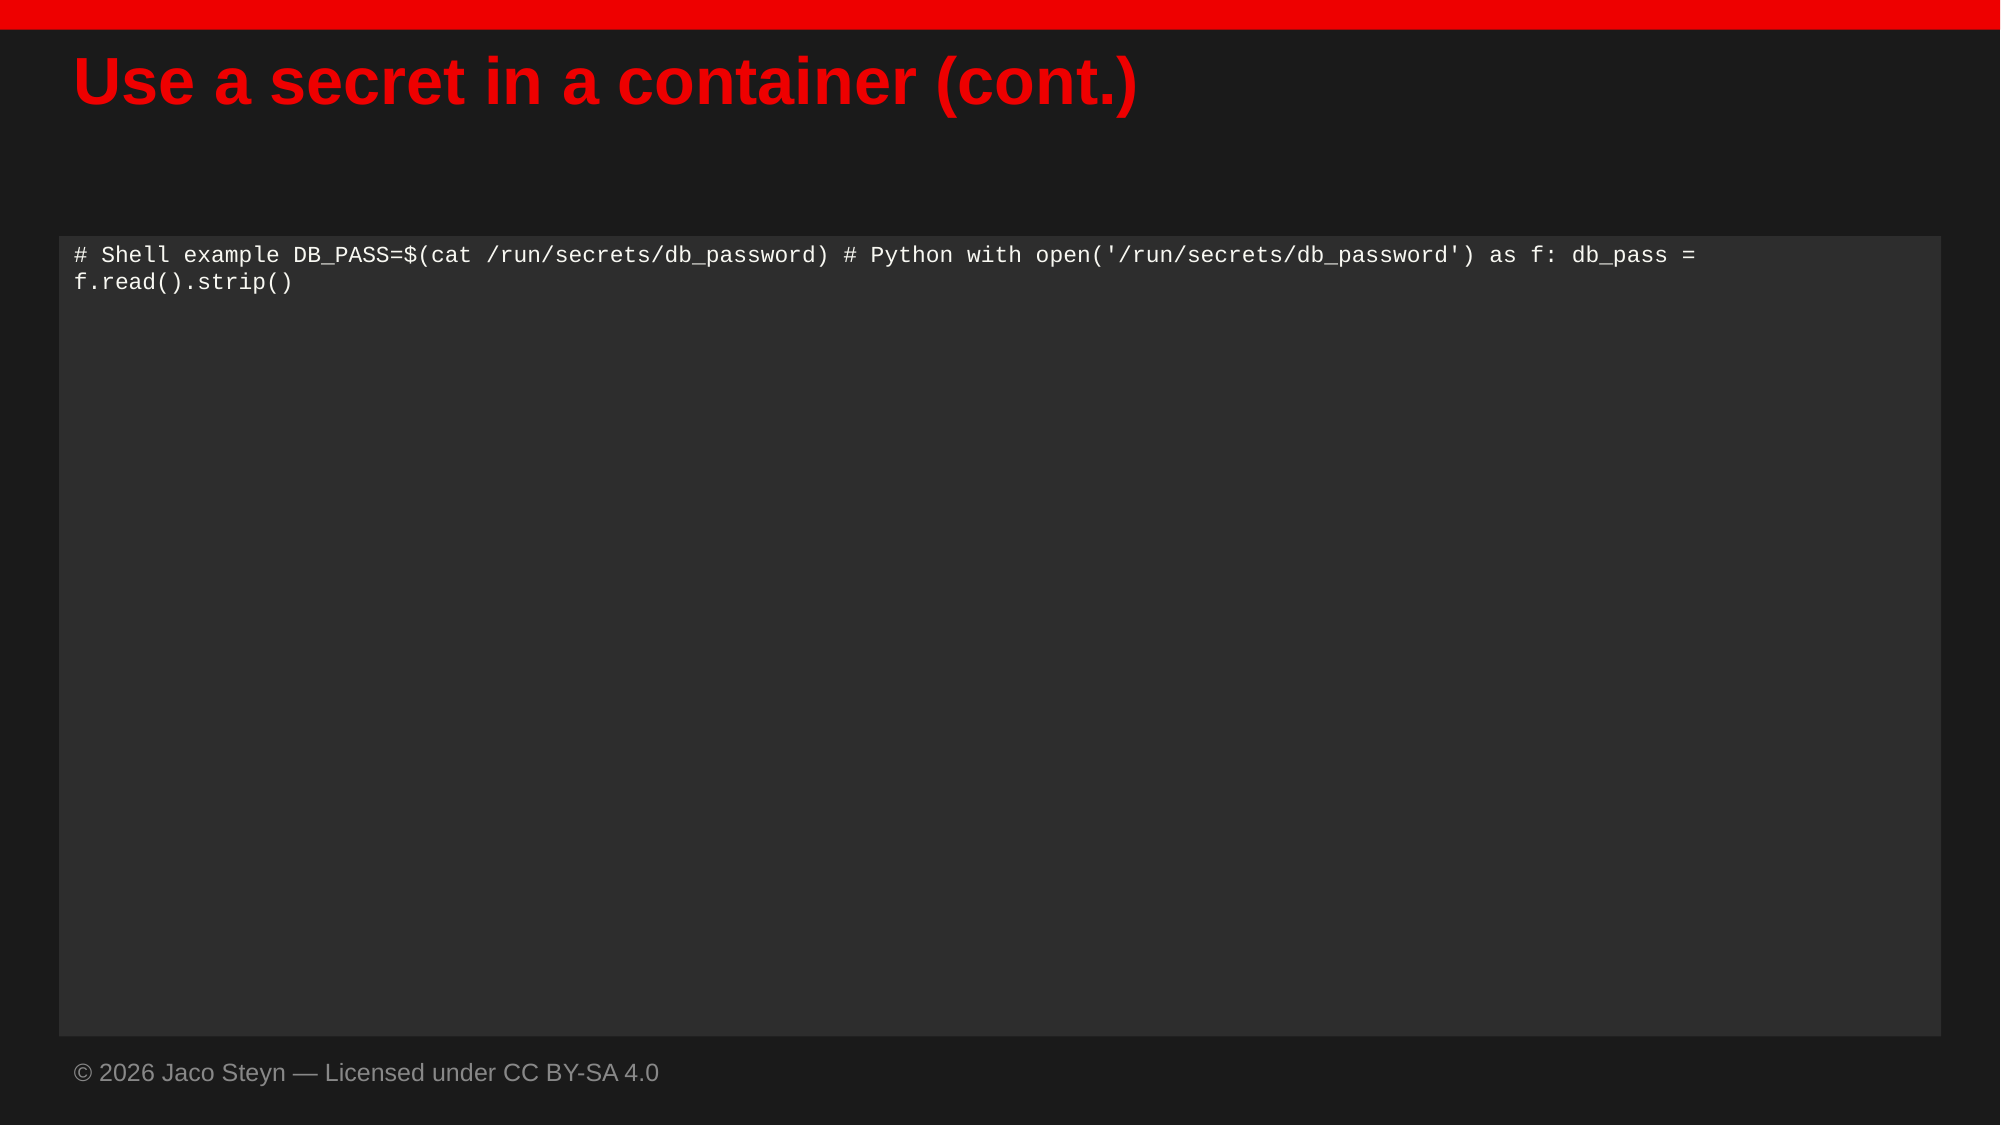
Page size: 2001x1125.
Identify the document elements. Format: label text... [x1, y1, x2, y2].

text_box # Shell example DB_PASS=$(cat /run/secrets/db_password) # Python with open('/run/secrets/db_password') as f: db_pass = f.read().strip() [59, 236, 1942, 1037]
text_box [0, 0, 2001, 30]
text_box © 2026 Jaco Steyn — Licensed under CC BY-SA 4.0 [59, 1051, 1942, 1093]
text_box Use a secret in a container (cont.) [59, 36, 1942, 208]
